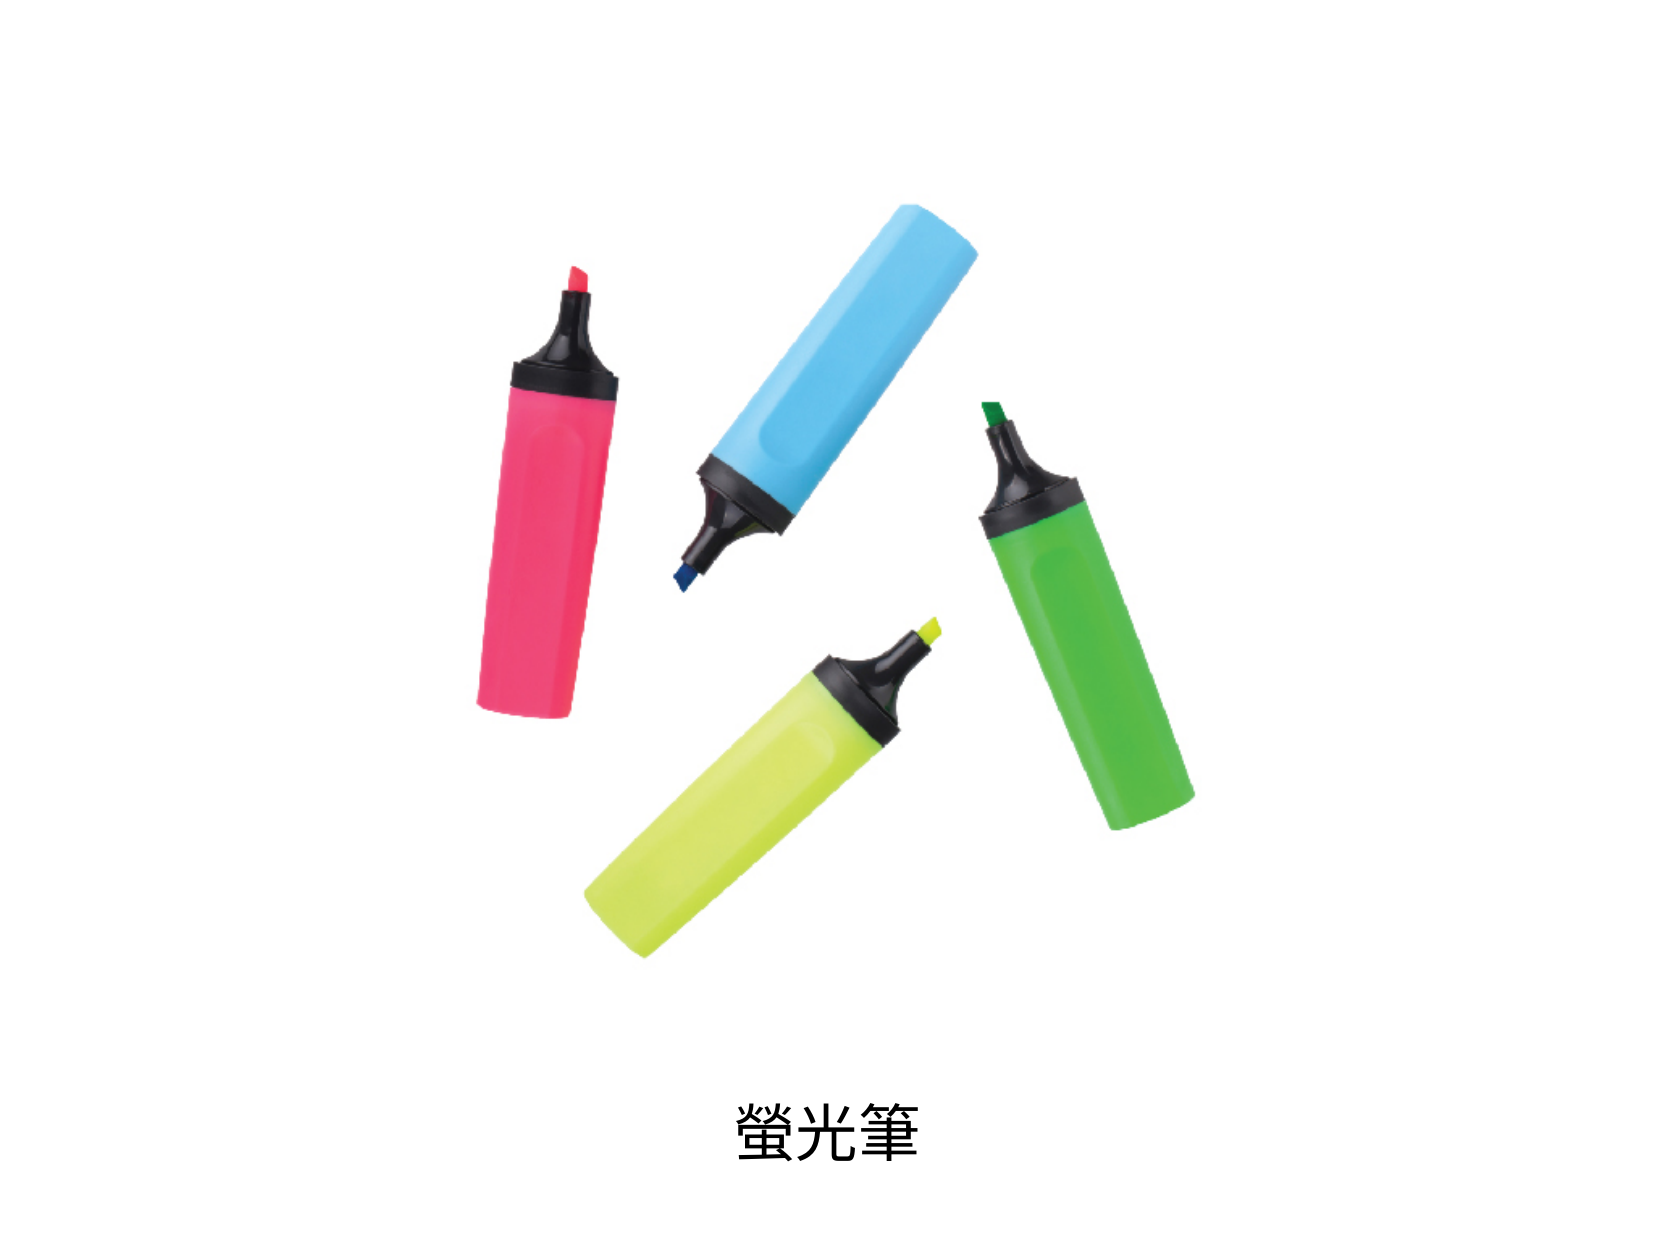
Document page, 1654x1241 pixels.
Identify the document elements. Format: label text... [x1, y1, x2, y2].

title 螢光筆 [82, 1025, 1571, 1233]
picture [0, 0, 1654, 1241]
